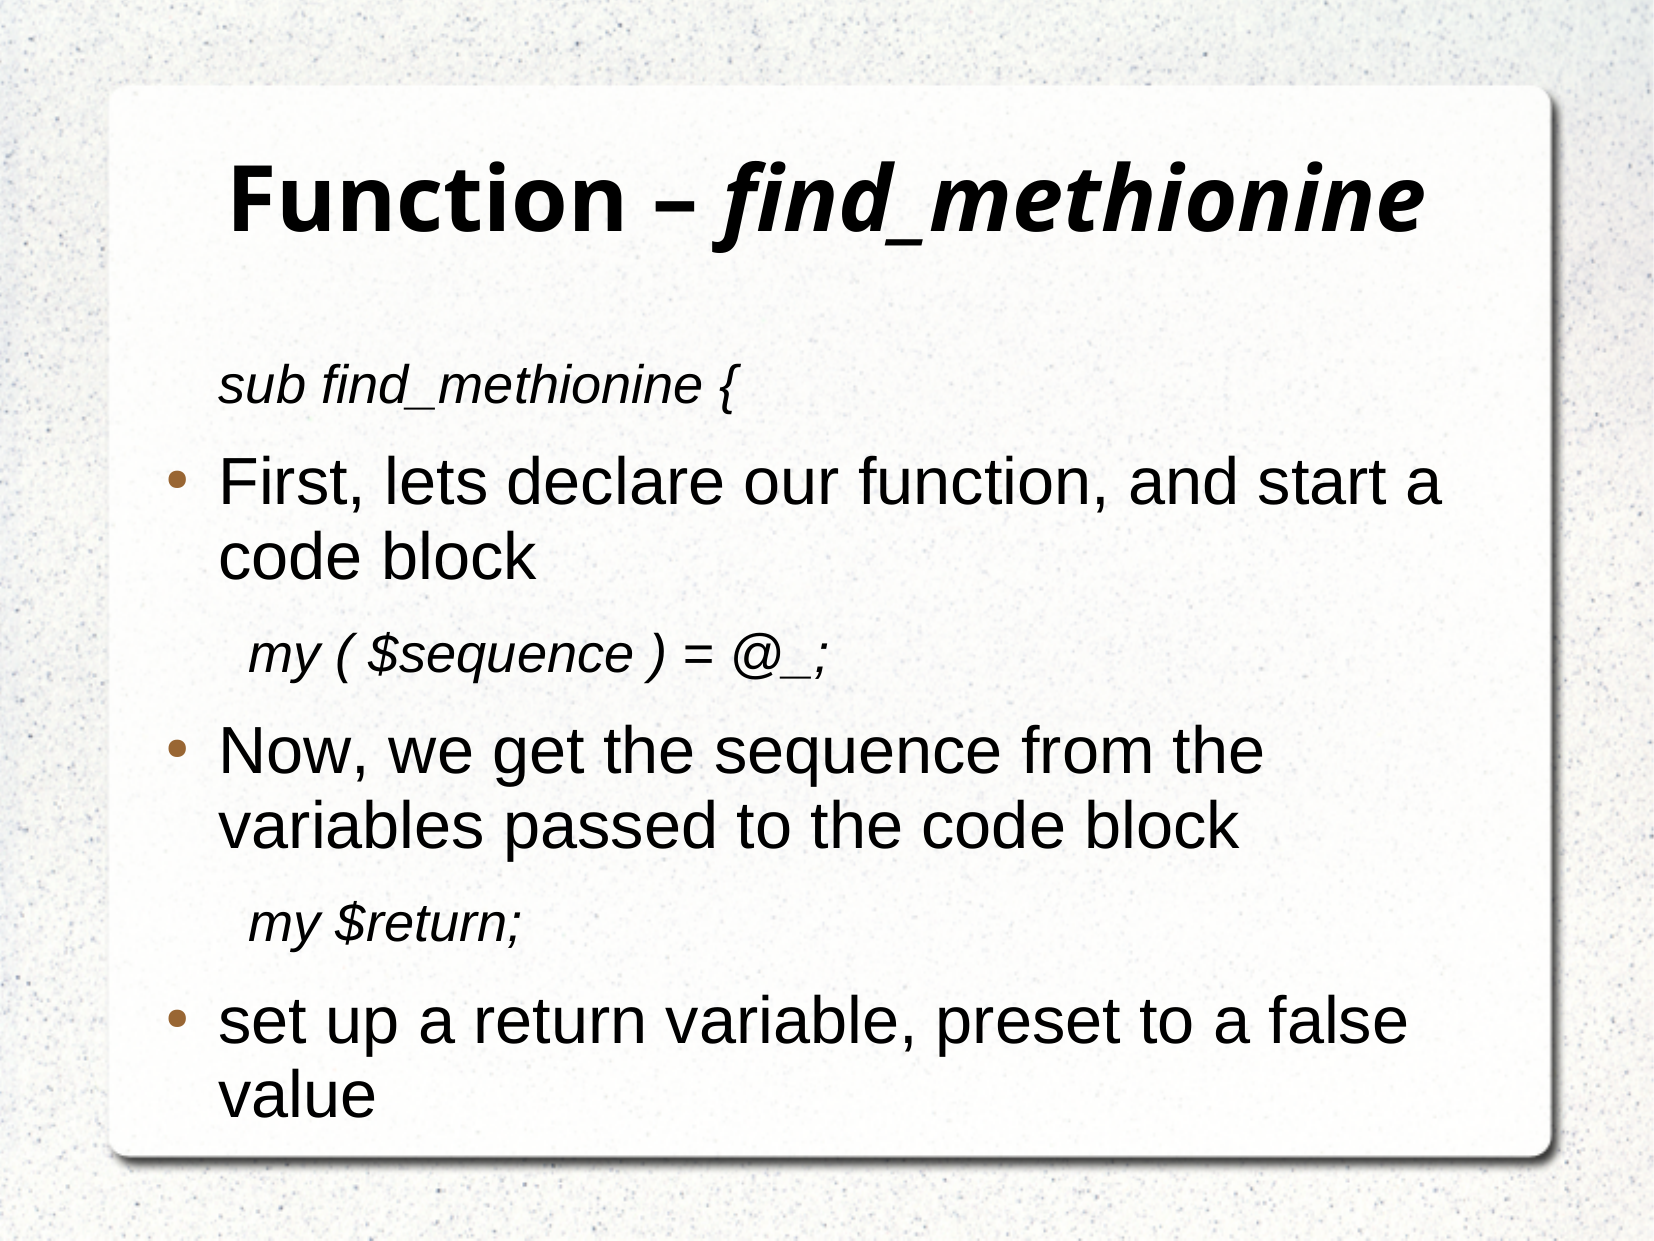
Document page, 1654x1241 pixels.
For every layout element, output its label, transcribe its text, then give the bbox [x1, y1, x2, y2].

title Function – find_methionine [118, 96, 1536, 296]
picture [0, 0, 1654, 1241]
list sub find_methionine { First, lets declare our function, and start a code block my ( $sequence ) = @_; Now, we get the sequence from the variables passed to the code block my $return; set up a return variable, preset to a false value [147, 354, 1506, 1131]
